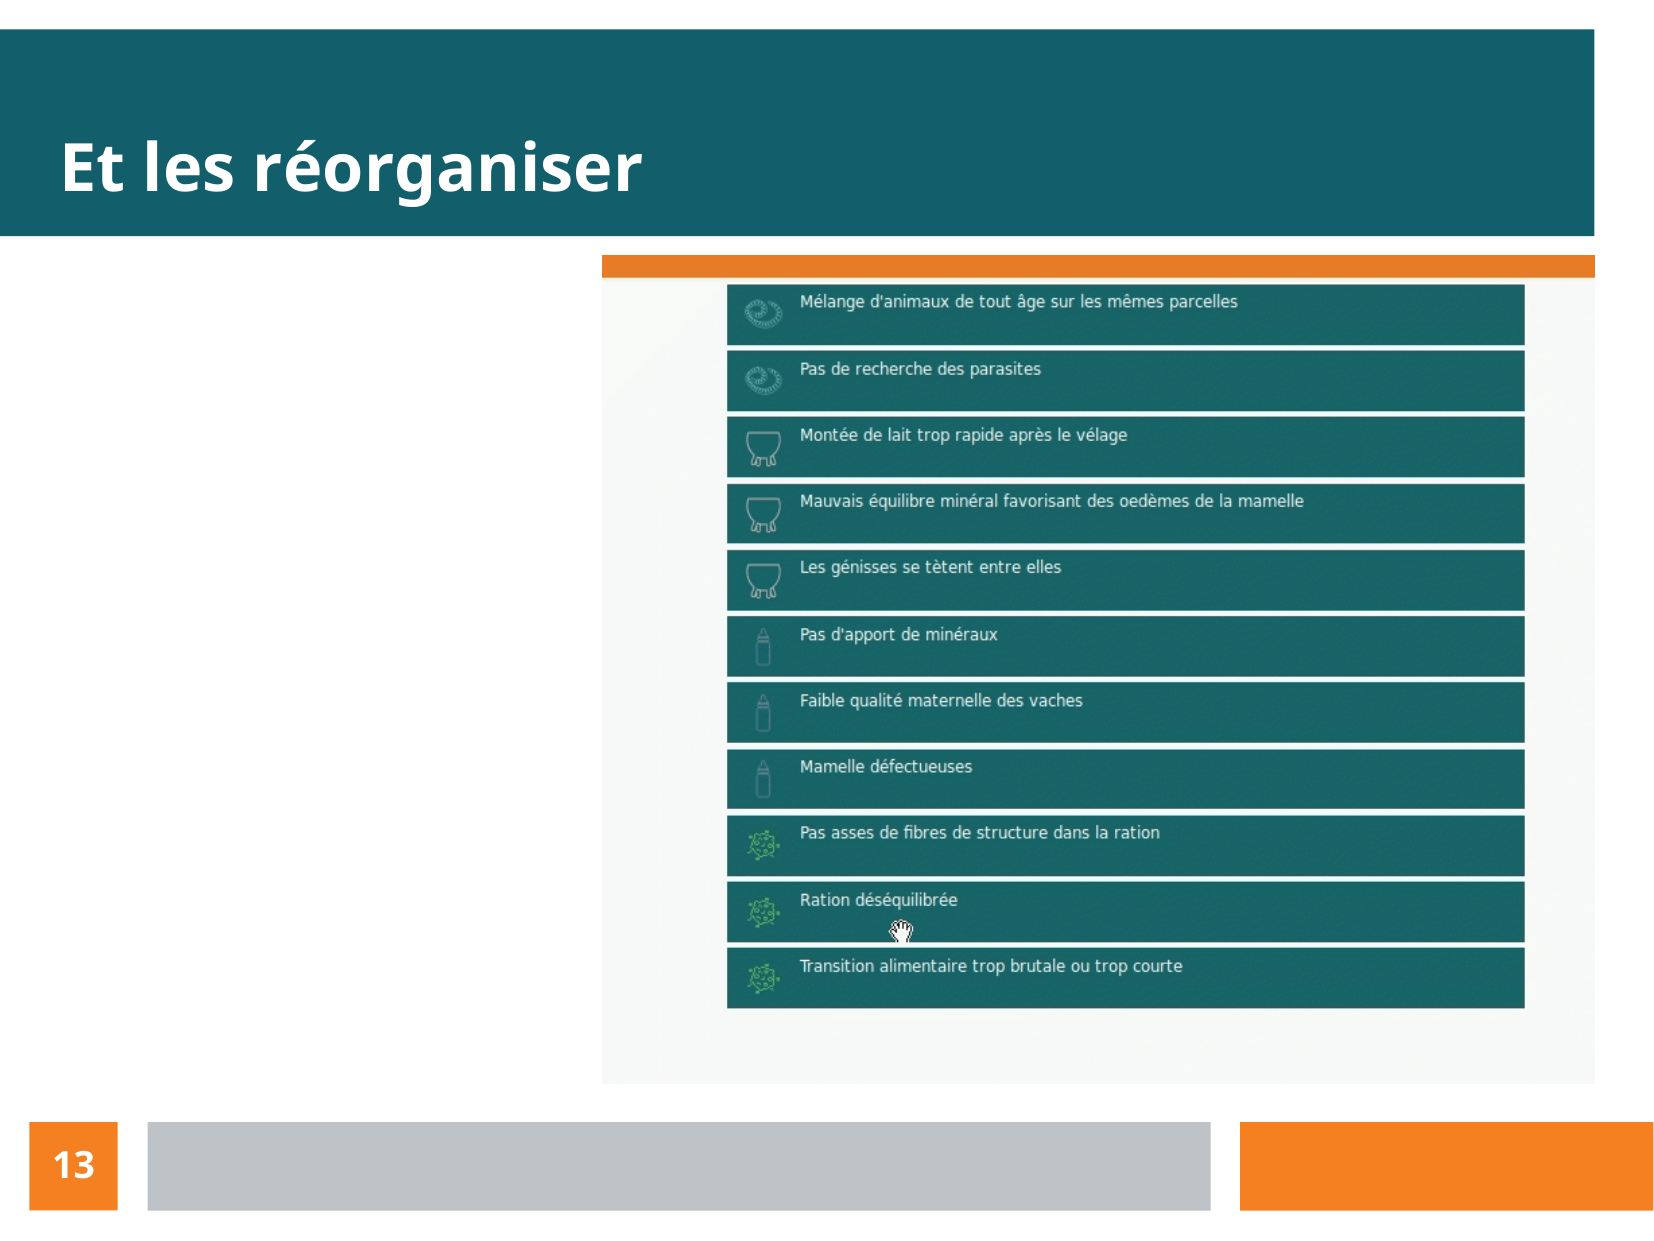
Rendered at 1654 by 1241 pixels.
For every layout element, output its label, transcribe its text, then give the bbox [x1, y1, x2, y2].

title Et les réorganiser [59, 59, 1595, 207]
picture [602, 255, 1595, 1084]
